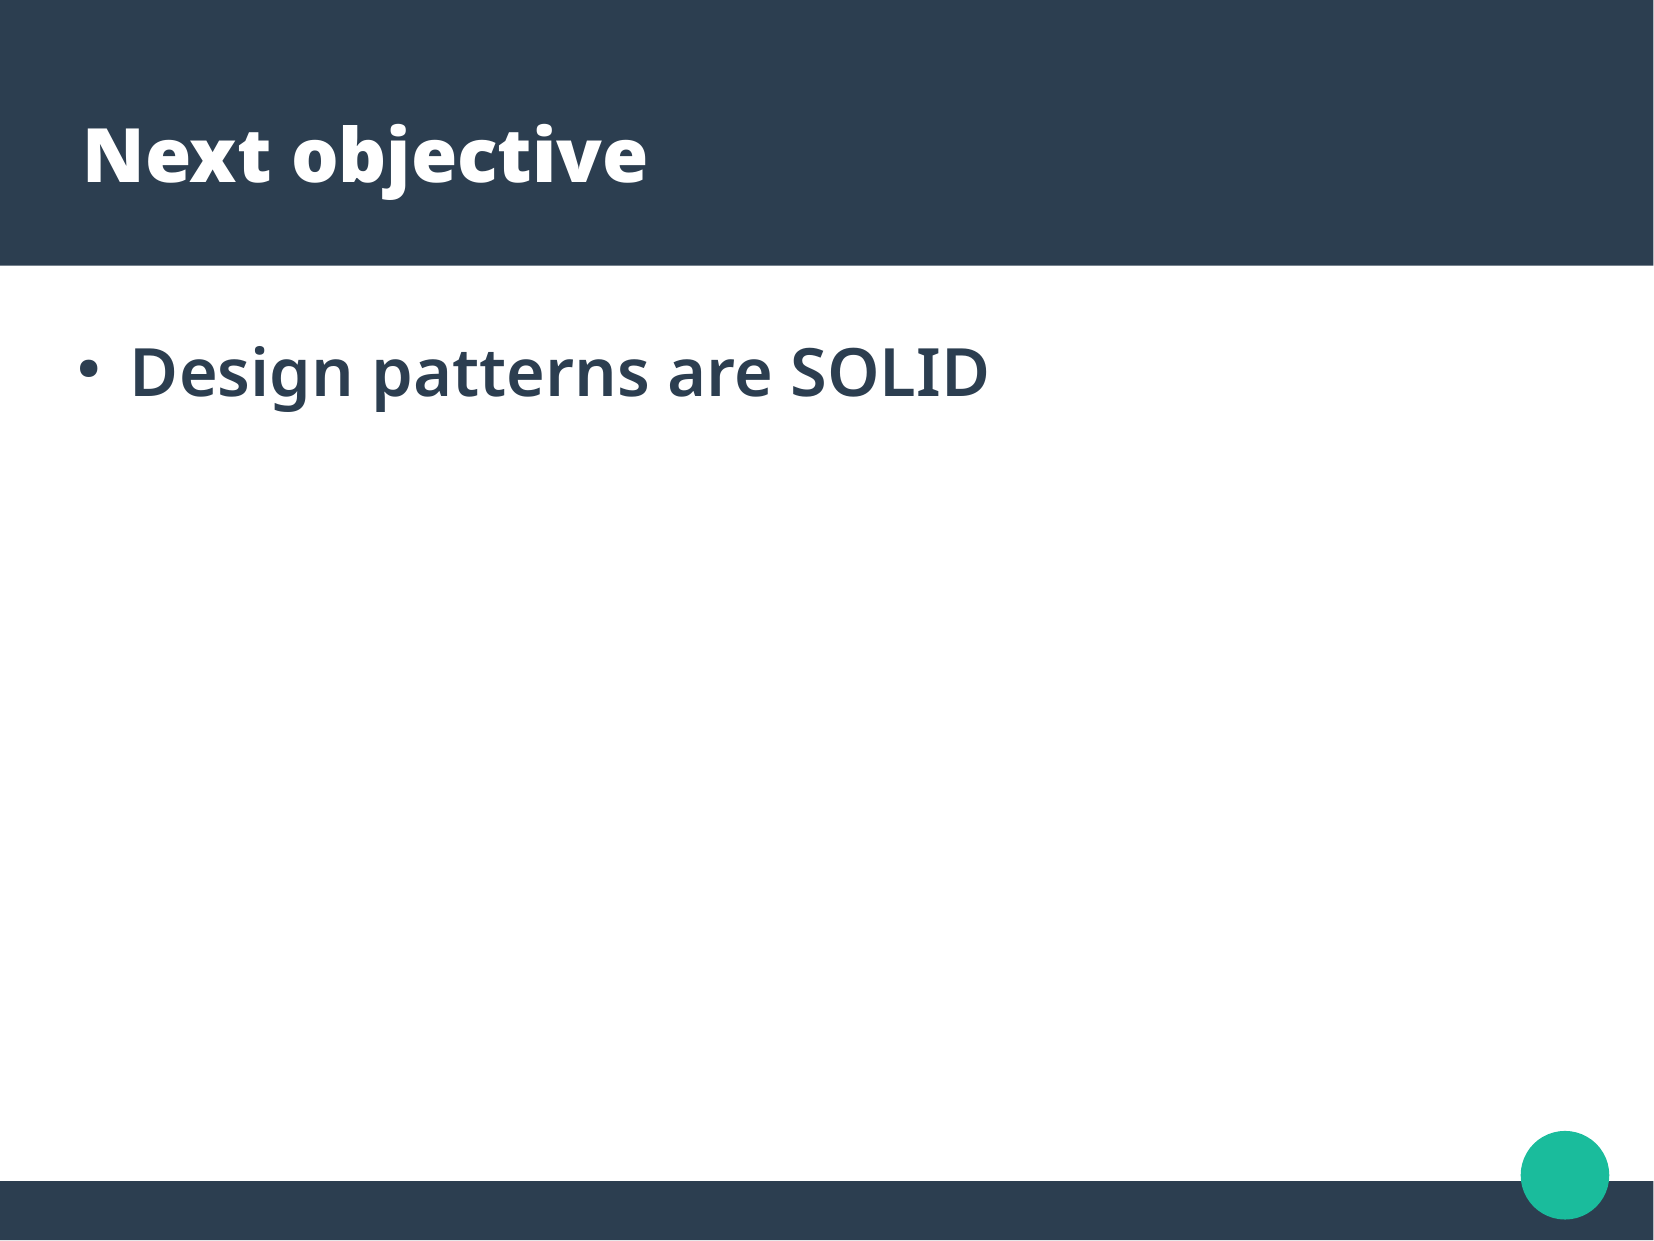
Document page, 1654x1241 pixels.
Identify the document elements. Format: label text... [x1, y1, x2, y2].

title Next objective [82, 49, 1571, 257]
list Design patterns are SOLID [59, 324, 1595, 1152]
